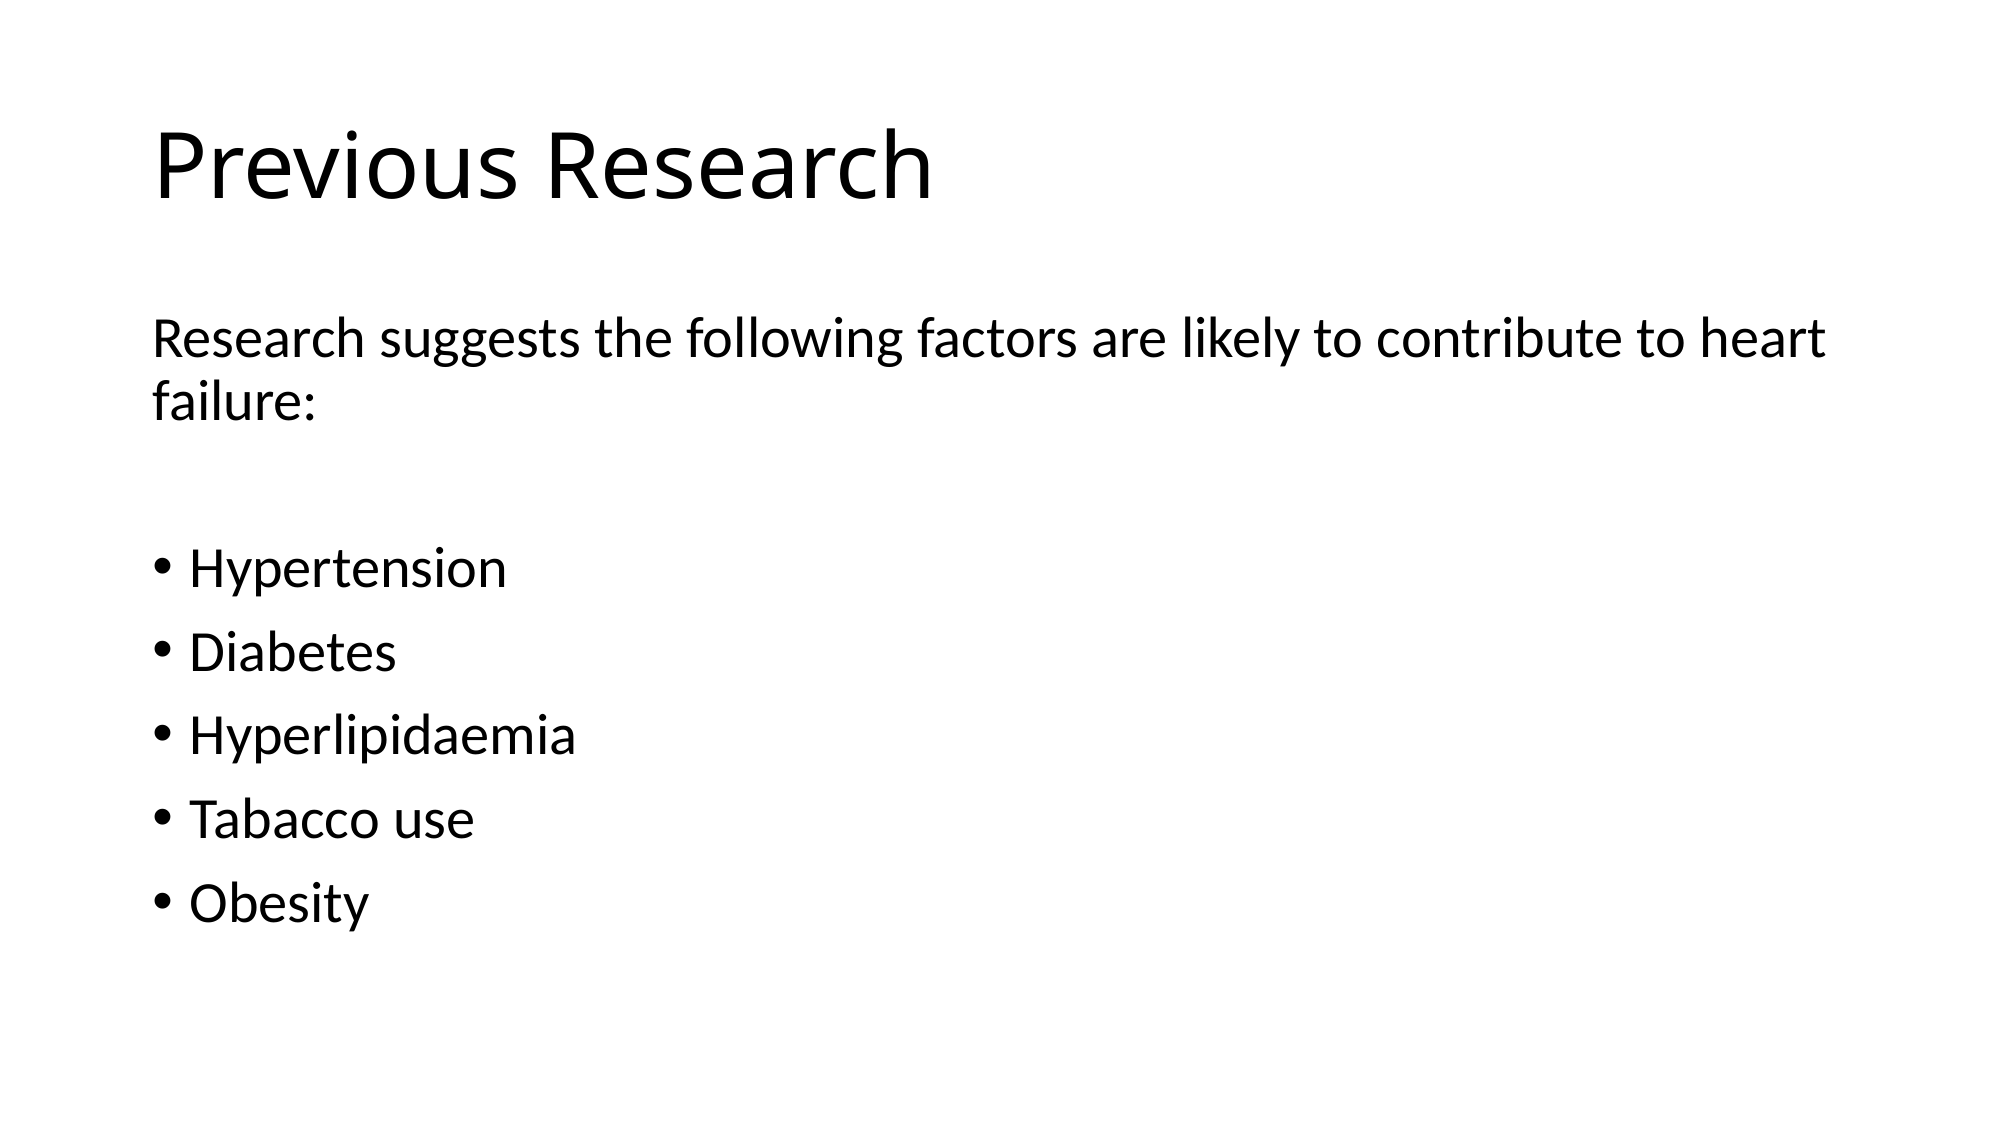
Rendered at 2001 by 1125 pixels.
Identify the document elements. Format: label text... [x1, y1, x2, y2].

list Research suggests the following factors are likely to contribute to heart failure: Hypertension Diabetes Hyperlipidaemia Tabacco use Obesity [137, 299, 1863, 1014]
title Previous Research [137, 59, 1863, 278]
